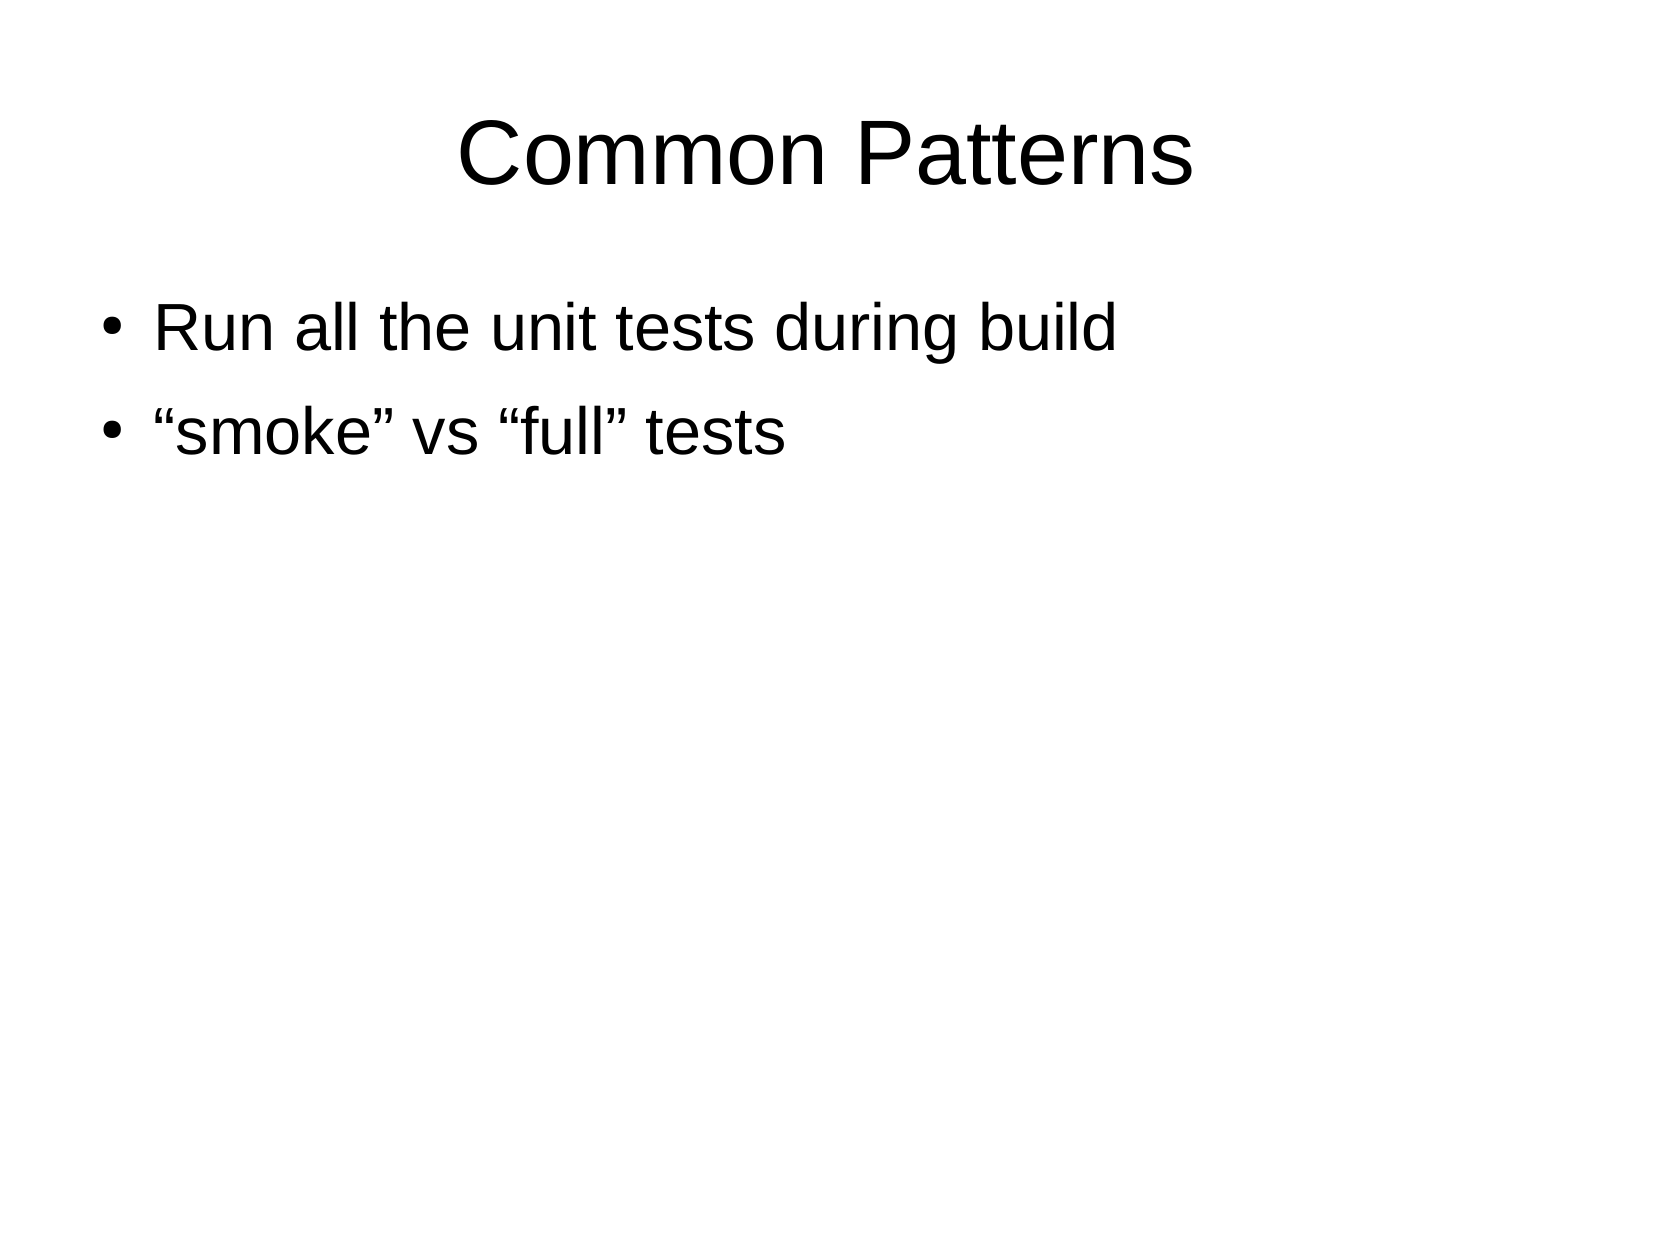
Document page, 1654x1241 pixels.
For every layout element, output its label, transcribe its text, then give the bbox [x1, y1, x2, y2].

title Common Patterns [82, 49, 1571, 257]
list Run all the unit tests during build “smoke” vs “full” tests [82, 290, 1571, 1109]
